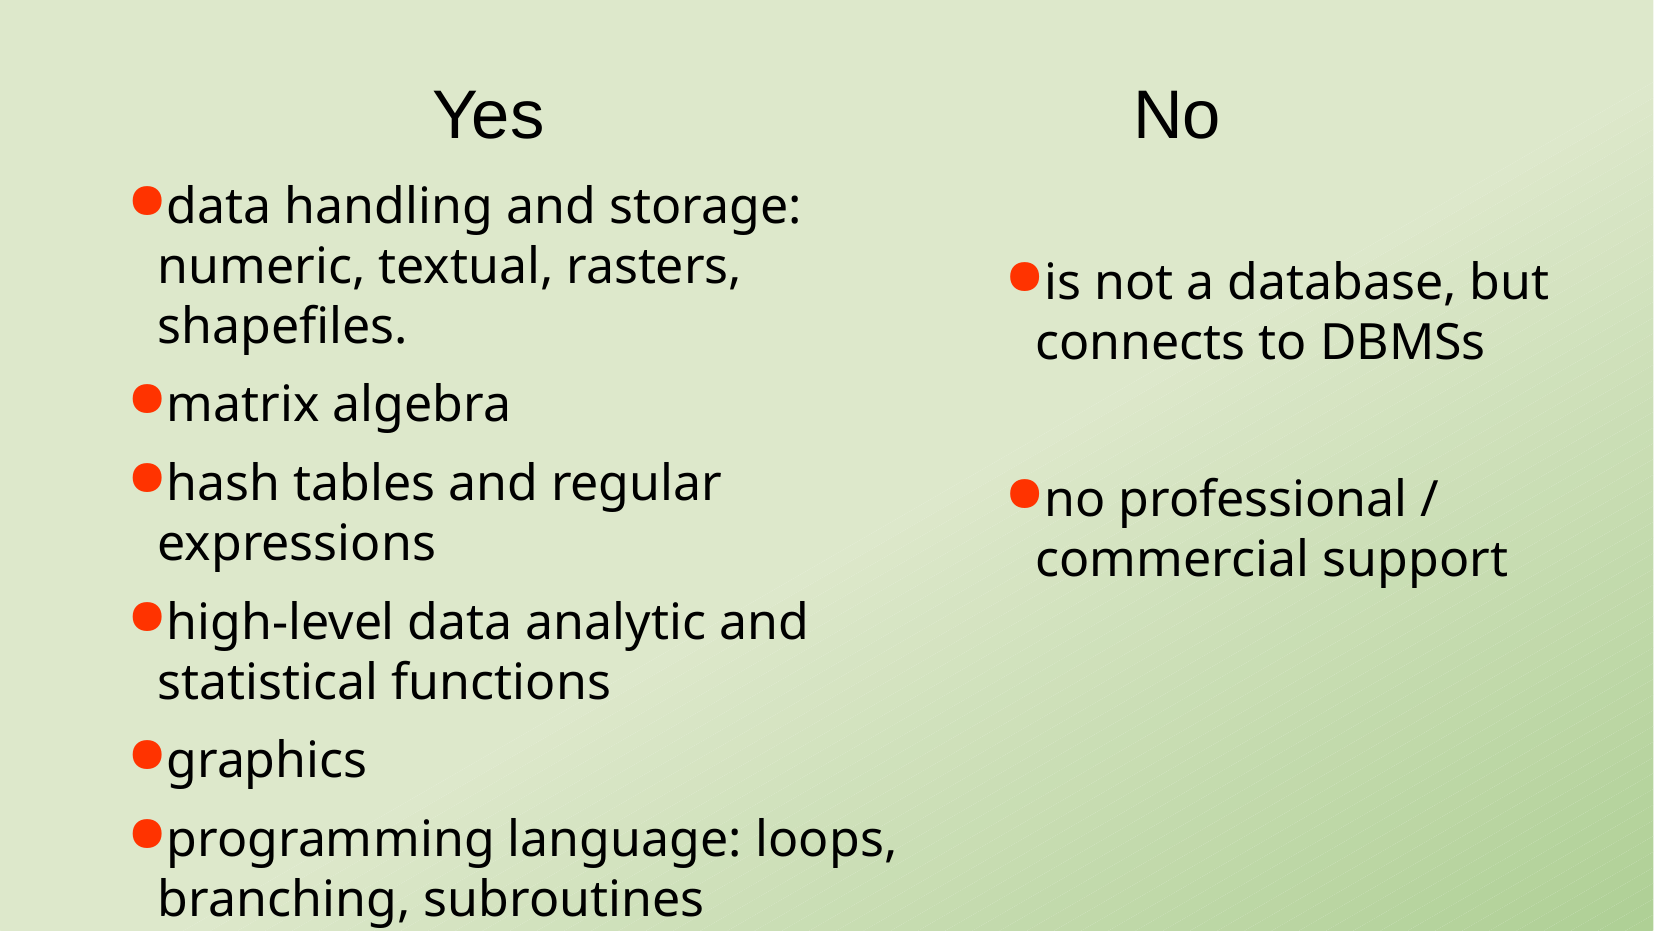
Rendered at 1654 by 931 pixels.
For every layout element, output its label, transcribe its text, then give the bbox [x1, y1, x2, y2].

text_box data handling and storage: numeric, textual, rasters, shapefiles. matrix algebra hash tables and regular expressions high-level data analytic and statistical functions graphics programming language: loops, branching, subroutines [112, 165, 946, 931]
text_box is not a database, but connects to DBMSs no professional / commercial support [989, 241, 1628, 595]
title Yes No [82, 37, 1571, 193]
